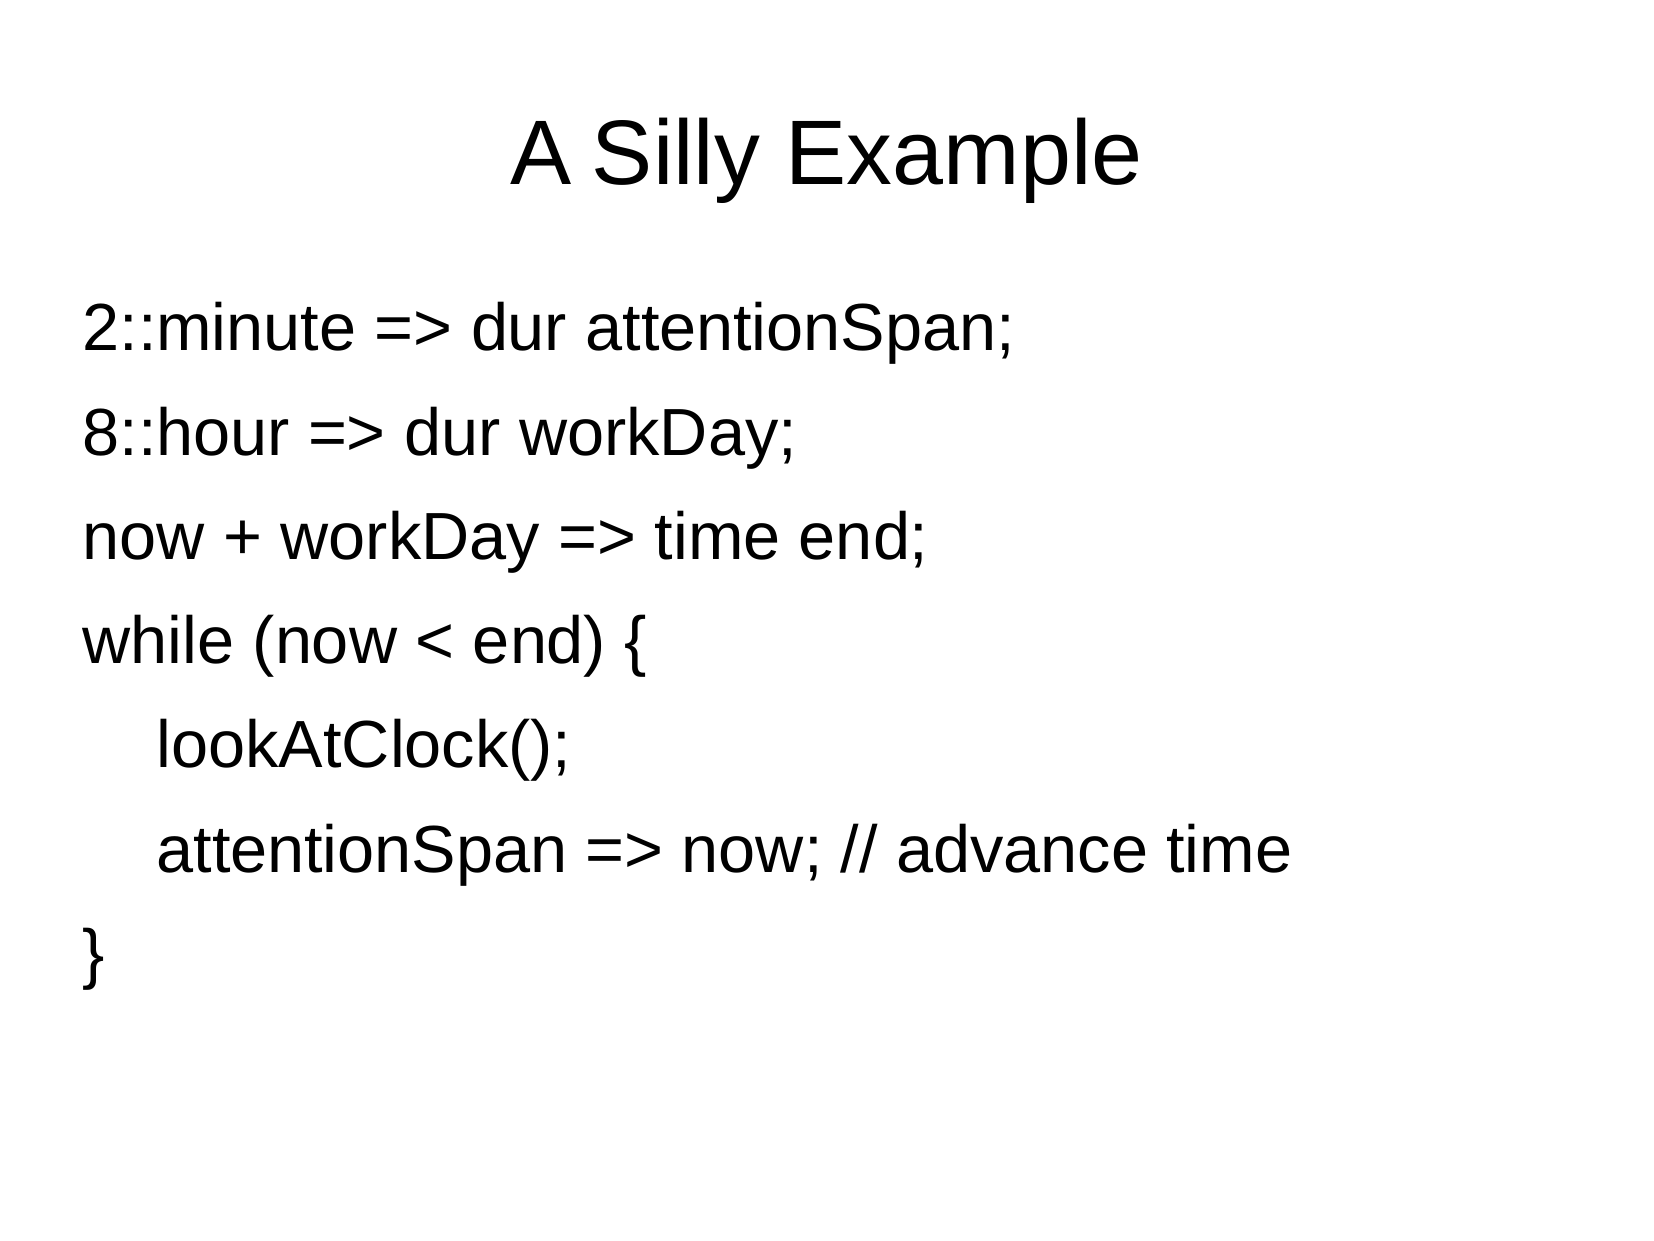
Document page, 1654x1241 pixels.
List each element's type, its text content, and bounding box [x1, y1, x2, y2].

title A Silly Example [82, 49, 1571, 257]
list 2::minute => dur attentionSpan; 8::hour => dur workDay; now + workDay => time end; while (now < end) { lookAtClock(); attentionSpan => now; // advance time } [82, 290, 1538, 1010]
